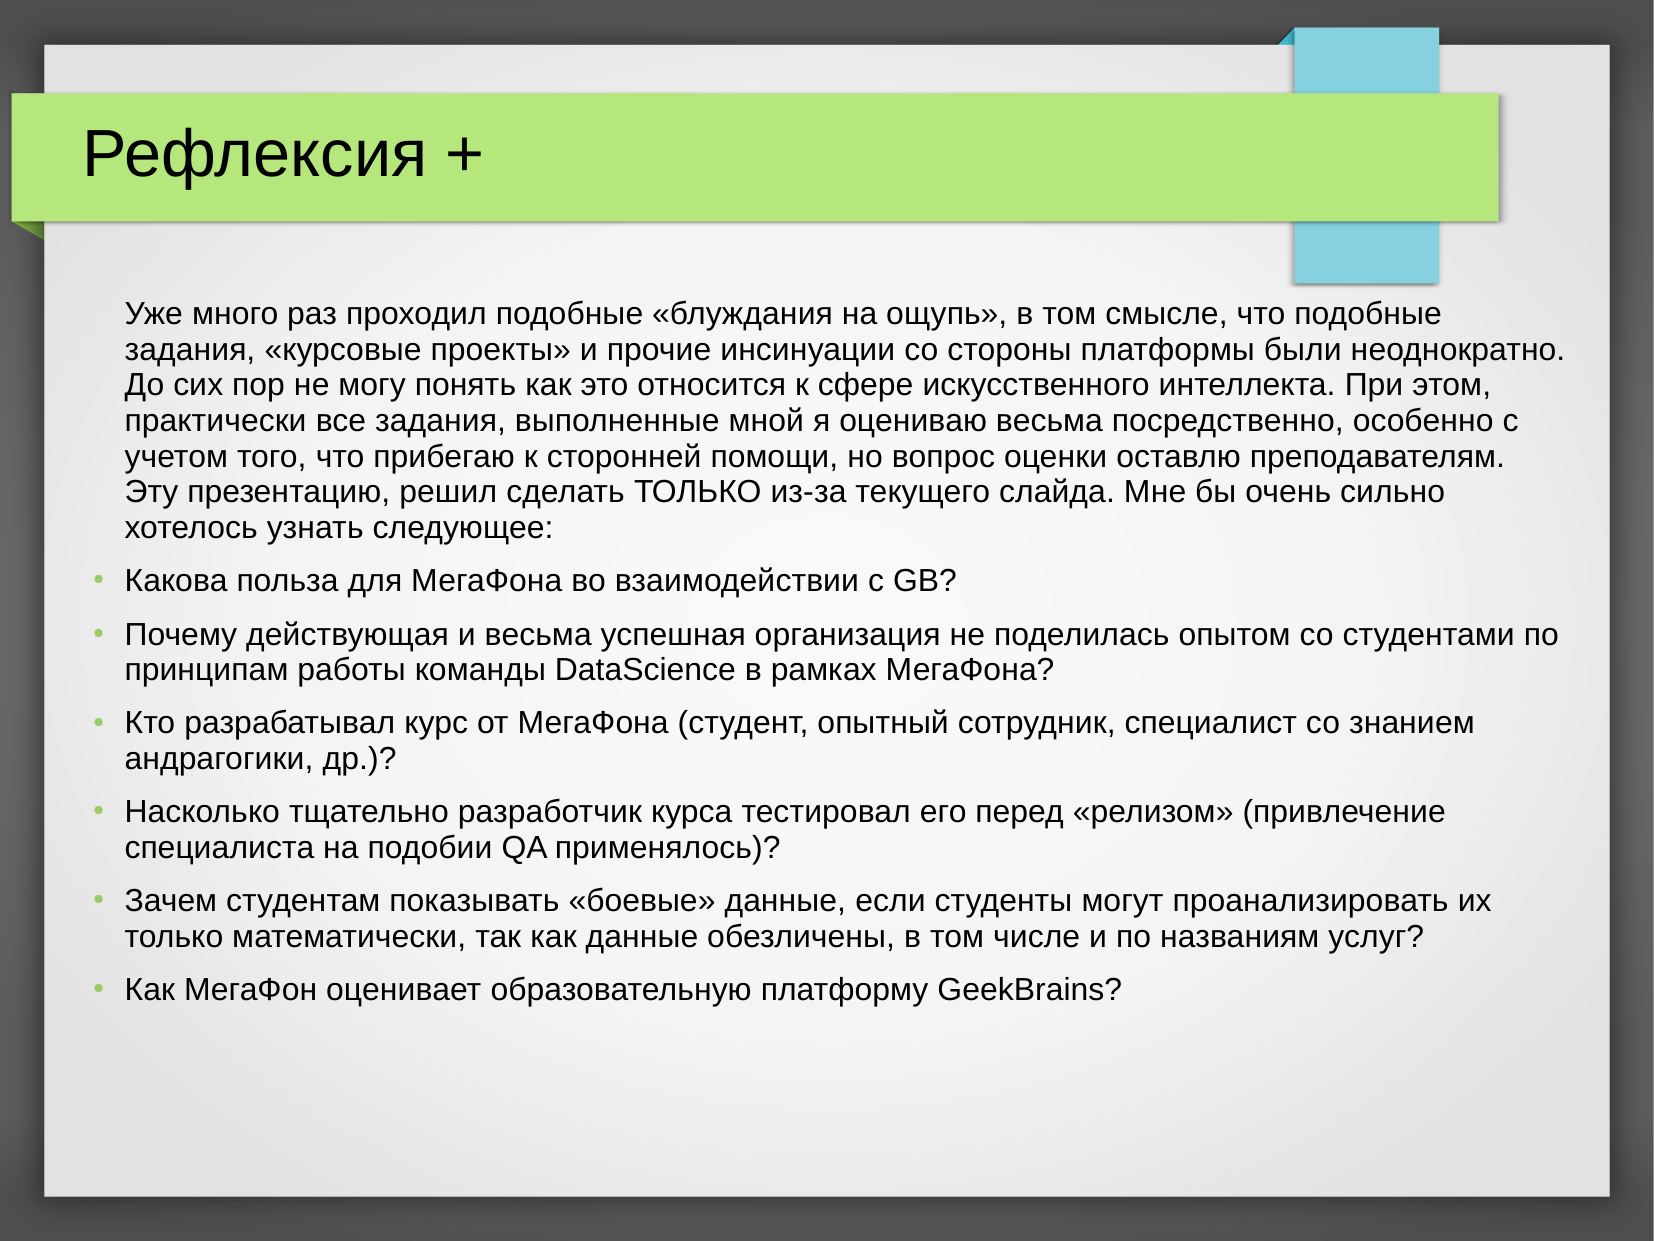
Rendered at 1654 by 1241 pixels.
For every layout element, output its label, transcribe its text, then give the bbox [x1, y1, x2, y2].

title Рефлексия + [82, 94, 1264, 213]
list Уже много раз проходил подобные «блуждания на ощупь», в том смысле, что подобные задания, «курсовые проекты» и прочие инсинуации со стороны платформы были неоднократно. До сих пор не могу понять как это относится к сфере искусственного интеллекта. При этом, практически все задания, выполненные мной я оцениваю весьма посредственно, особенно с учетом того, что прибегаю к сторонней помощи, но вопрос оценки оставлю преподавателям. Эту презентацию, решил сделать ТОЛЬКО из-за текущего слайда. Мне бы очень сильно хотелось узнать следующее: Какова польза для МегаФона во взаимодействии с GB? Почему действующая и весьма успешная организация не поделилась опытом со студентами по принципам работы команды DataScience в рамках МегаФона? Кто разрабатывал курс от МегаФона (студент, опытный сотрудник, специалист со знанием андрагогики, др.)? Насколько тщательно разработчик курса тестировал его перед «релизом» (привлечение специалиста на подобии QA применялось)? Зачем студентам показывать «боевые» данные, если студенты могут проанализировать их только математически, так как данные обезличены, в том числе и по названиям услуг? Как МегаФон оценивает образовательную платформу GeekBrains? [82, 295, 1571, 1015]
picture [0, 0, 1654, 1241]
